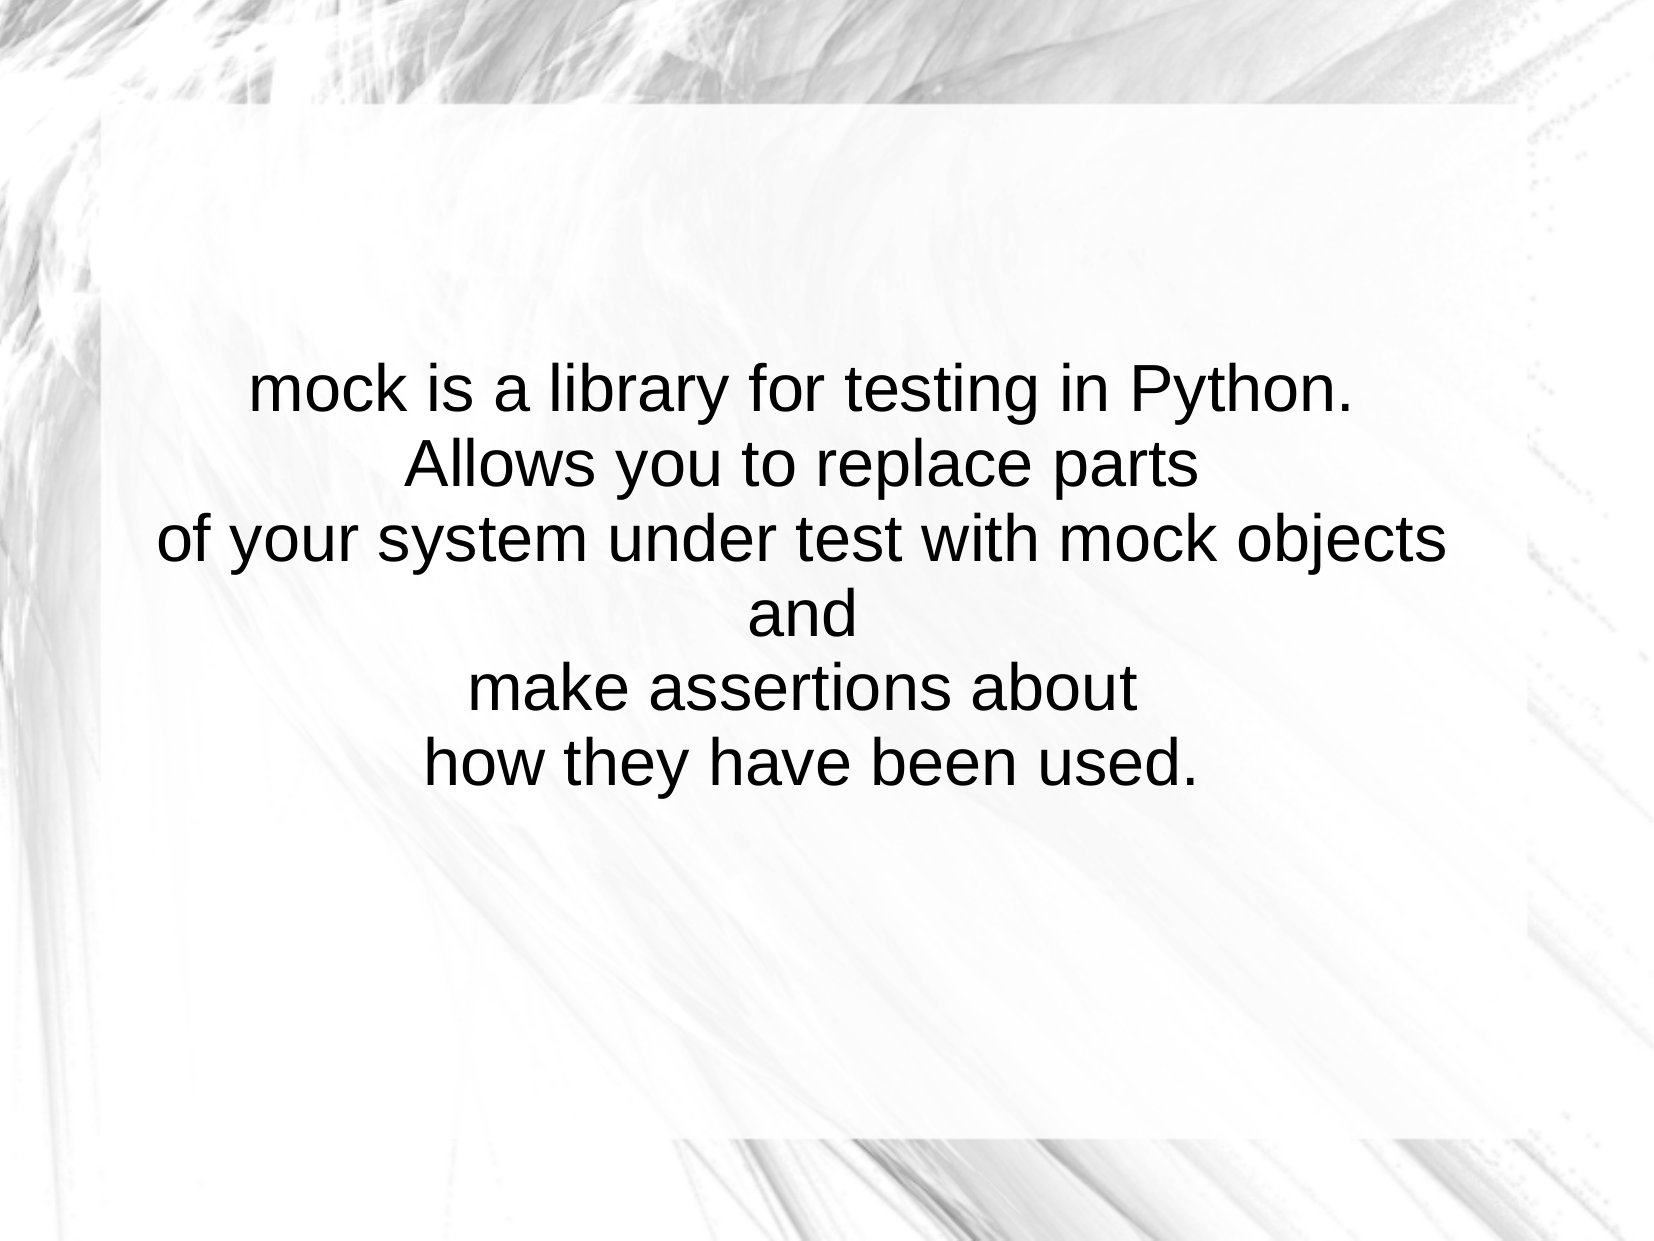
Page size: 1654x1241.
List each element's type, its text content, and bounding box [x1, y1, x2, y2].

subtitle mock is a library for testing in Python. Allows you to replace parts of your system under test with mock objects and make assertions about how they have been used. [118, 112, 1506, 1039]
picture [0, 0, 1654, 1241]
